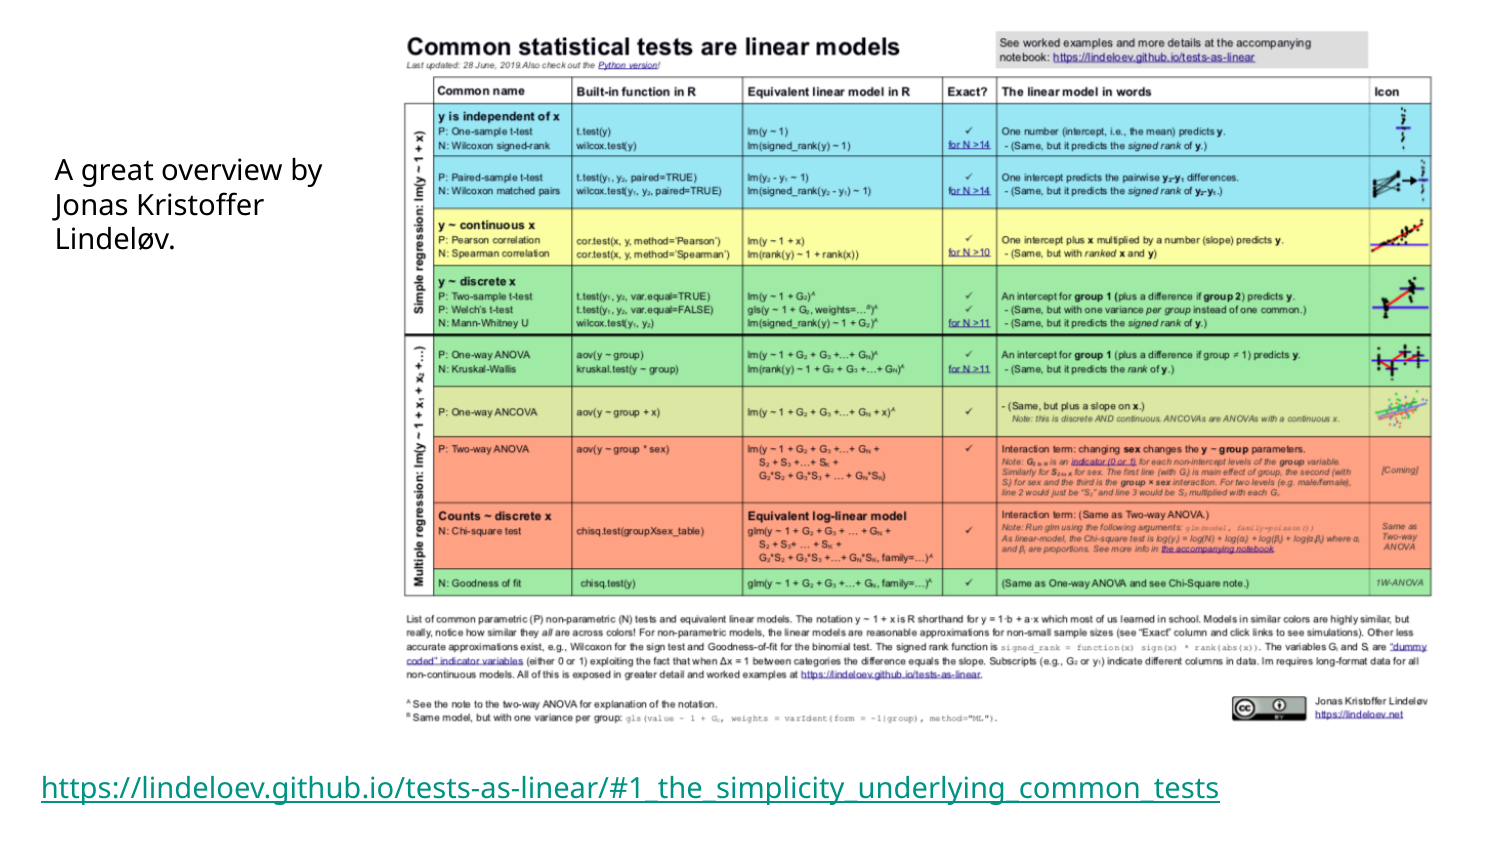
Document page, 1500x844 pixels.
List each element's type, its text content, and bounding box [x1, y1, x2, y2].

text_box https://lindeloev.github.io/tests-as-linear/#1_the_simplicity_underlying_common_tests [25, 754, 1457, 812]
text_box A great overview by Jonas Kristoffer Lindeløv. [39, 136, 357, 622]
picture [393, 28, 1445, 733]
